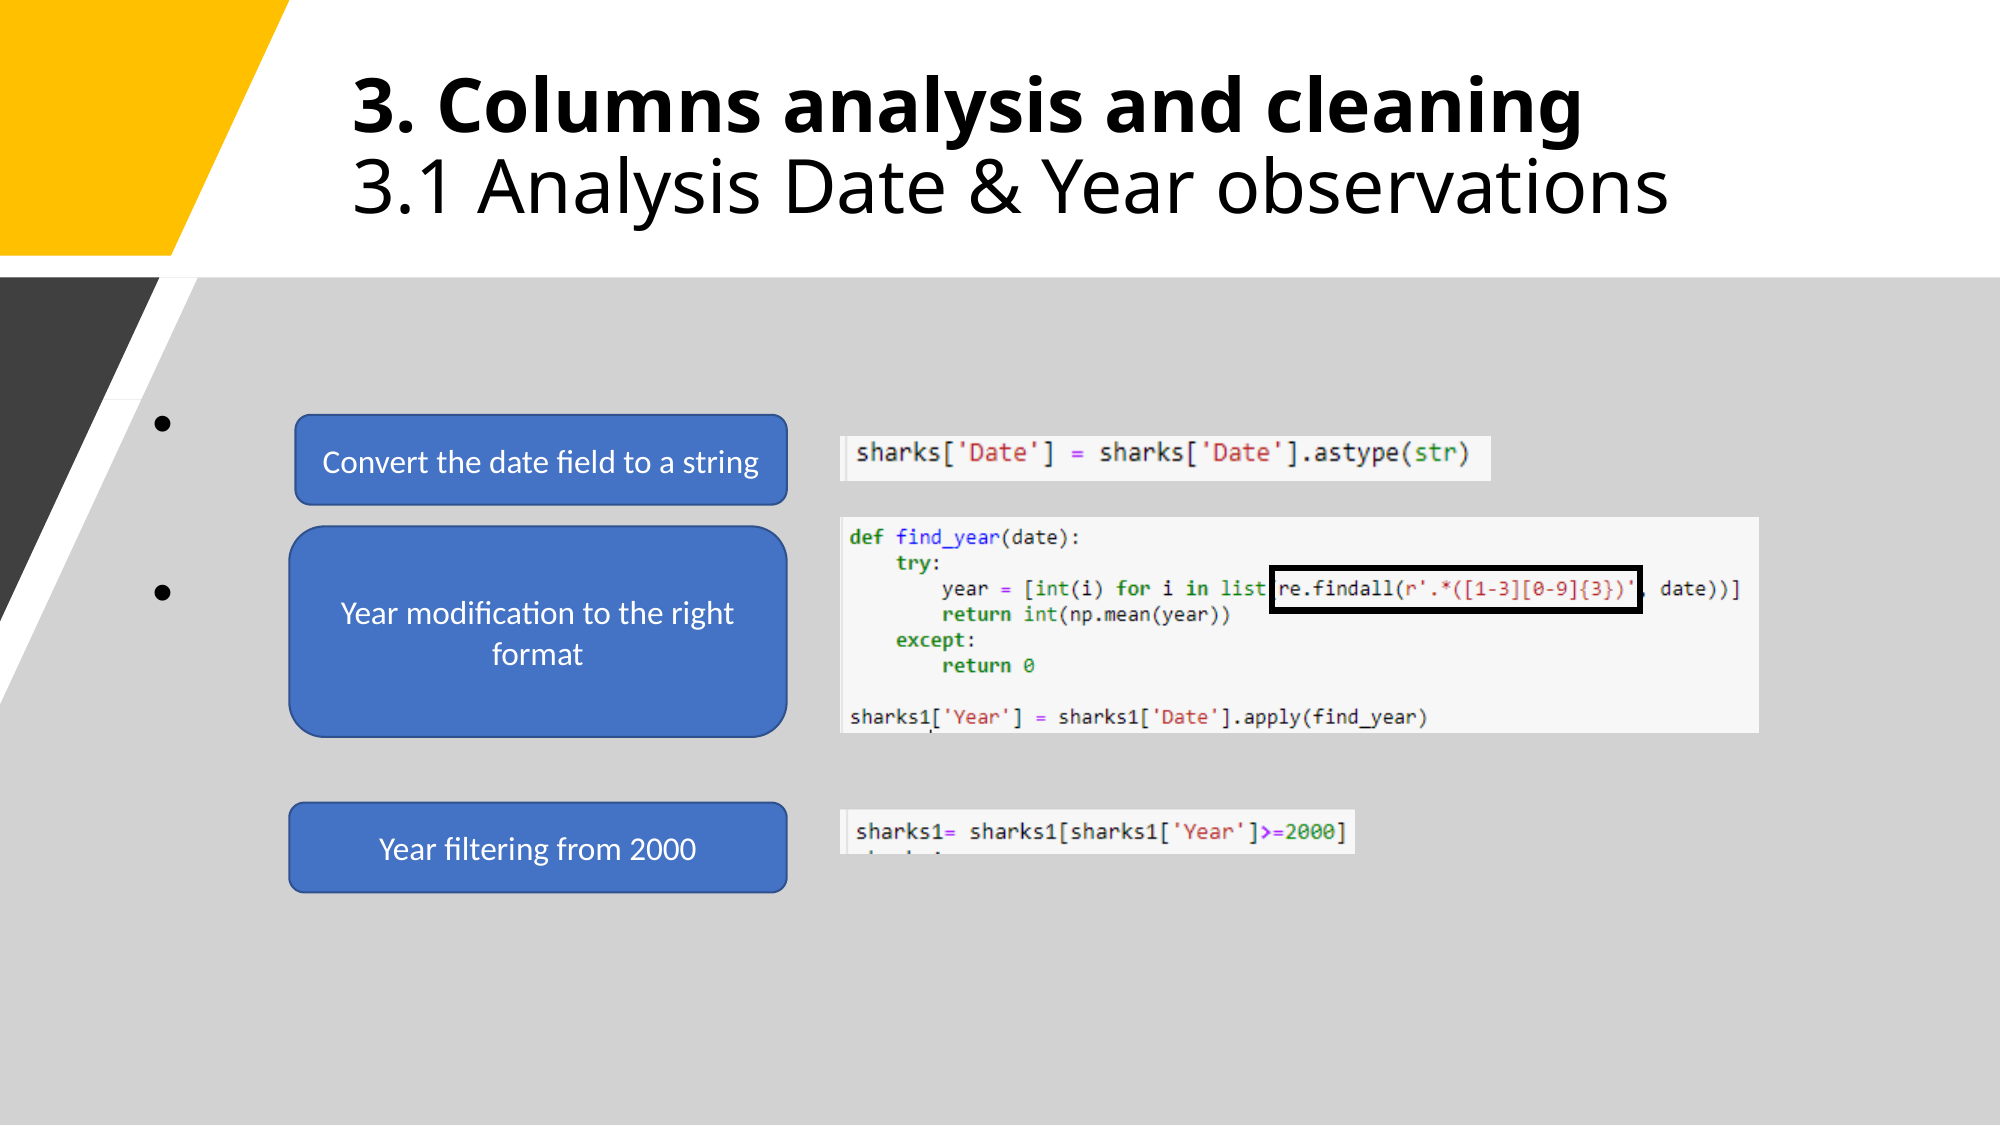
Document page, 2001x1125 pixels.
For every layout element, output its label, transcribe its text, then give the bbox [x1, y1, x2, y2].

text_box Year filtering from 2000 [289, 802, 787, 893]
text_box [0, 277, 2000, 1125]
picture [840, 436, 1491, 481]
text_box [0, 0, 290, 256]
text_box Convert the date field to a string [295, 414, 787, 505]
list [137, 299, 1863, 1014]
text_box Year modification to the right format [289, 526, 787, 737]
picture [840, 517, 1759, 733]
title 3. Columns analysis and cleaning 3.1 Analysis Date & Year observations [337, 60, 1808, 238]
picture [840, 808, 1355, 855]
